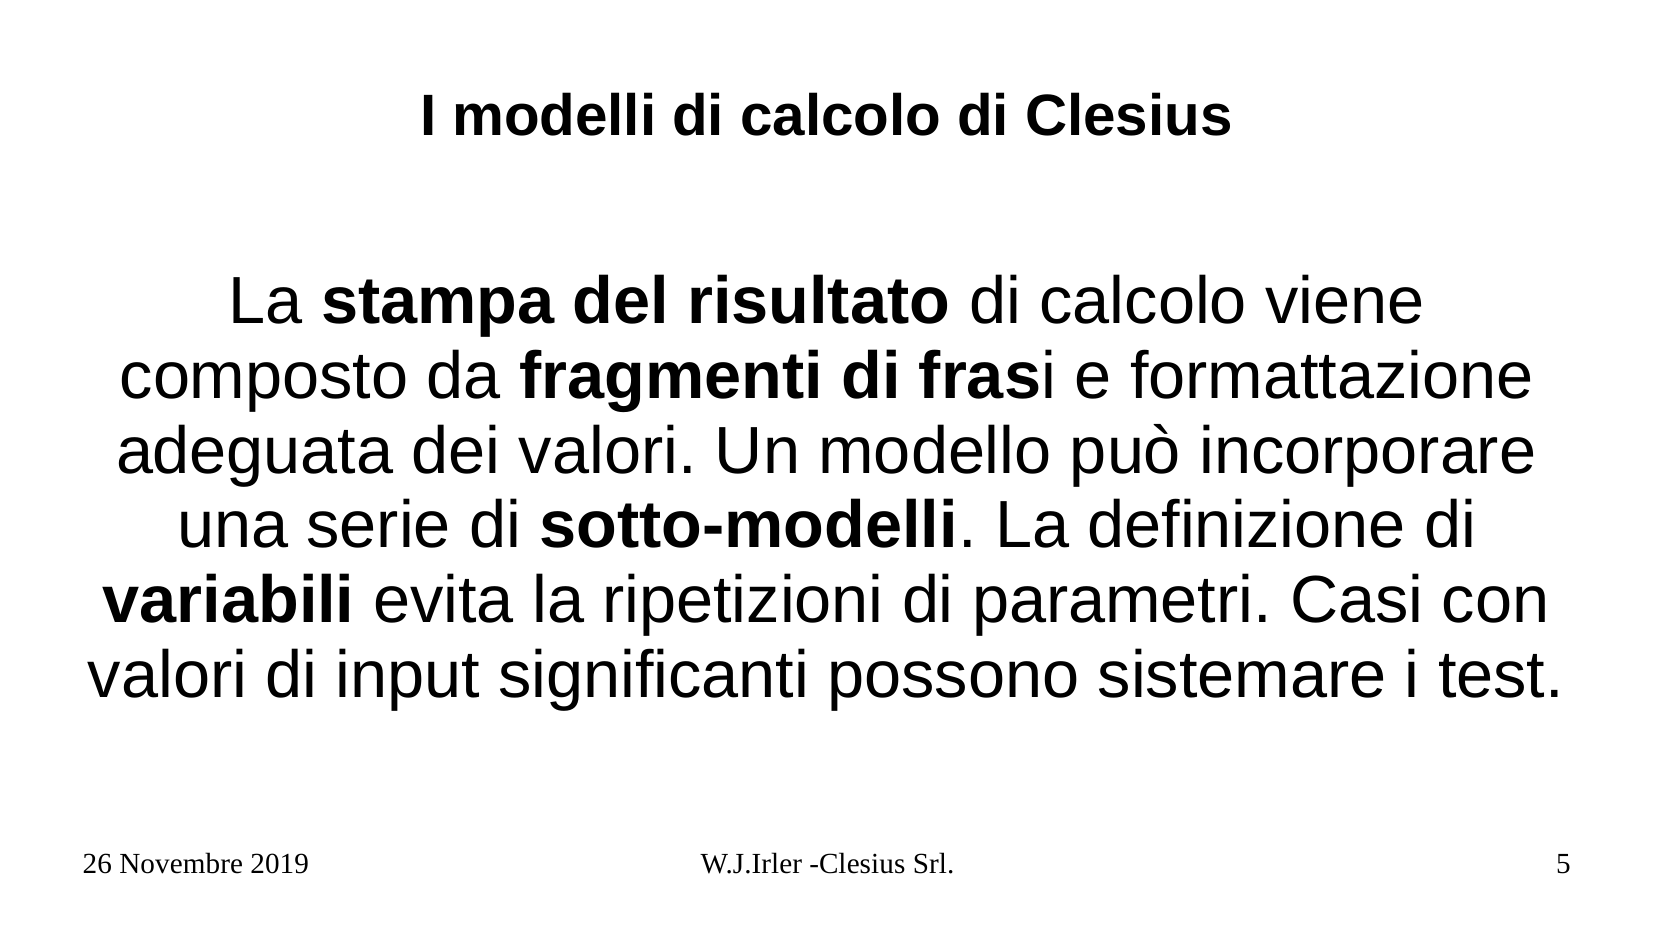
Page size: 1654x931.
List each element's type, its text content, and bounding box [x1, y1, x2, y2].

title I modelli di calcolo di Clesius [82, 37, 1571, 193]
subtitle La stampa del risultato di calcolo viene composto da fragmenti di frasi e formattazione adeguata dei valori. Un modello può incorporare una serie di sotto-modelli. La definizione di variabili evita la ripetizioni di parametri. Casi con valori di input significanti possono sistemare i test. [82, 217, 1571, 758]
